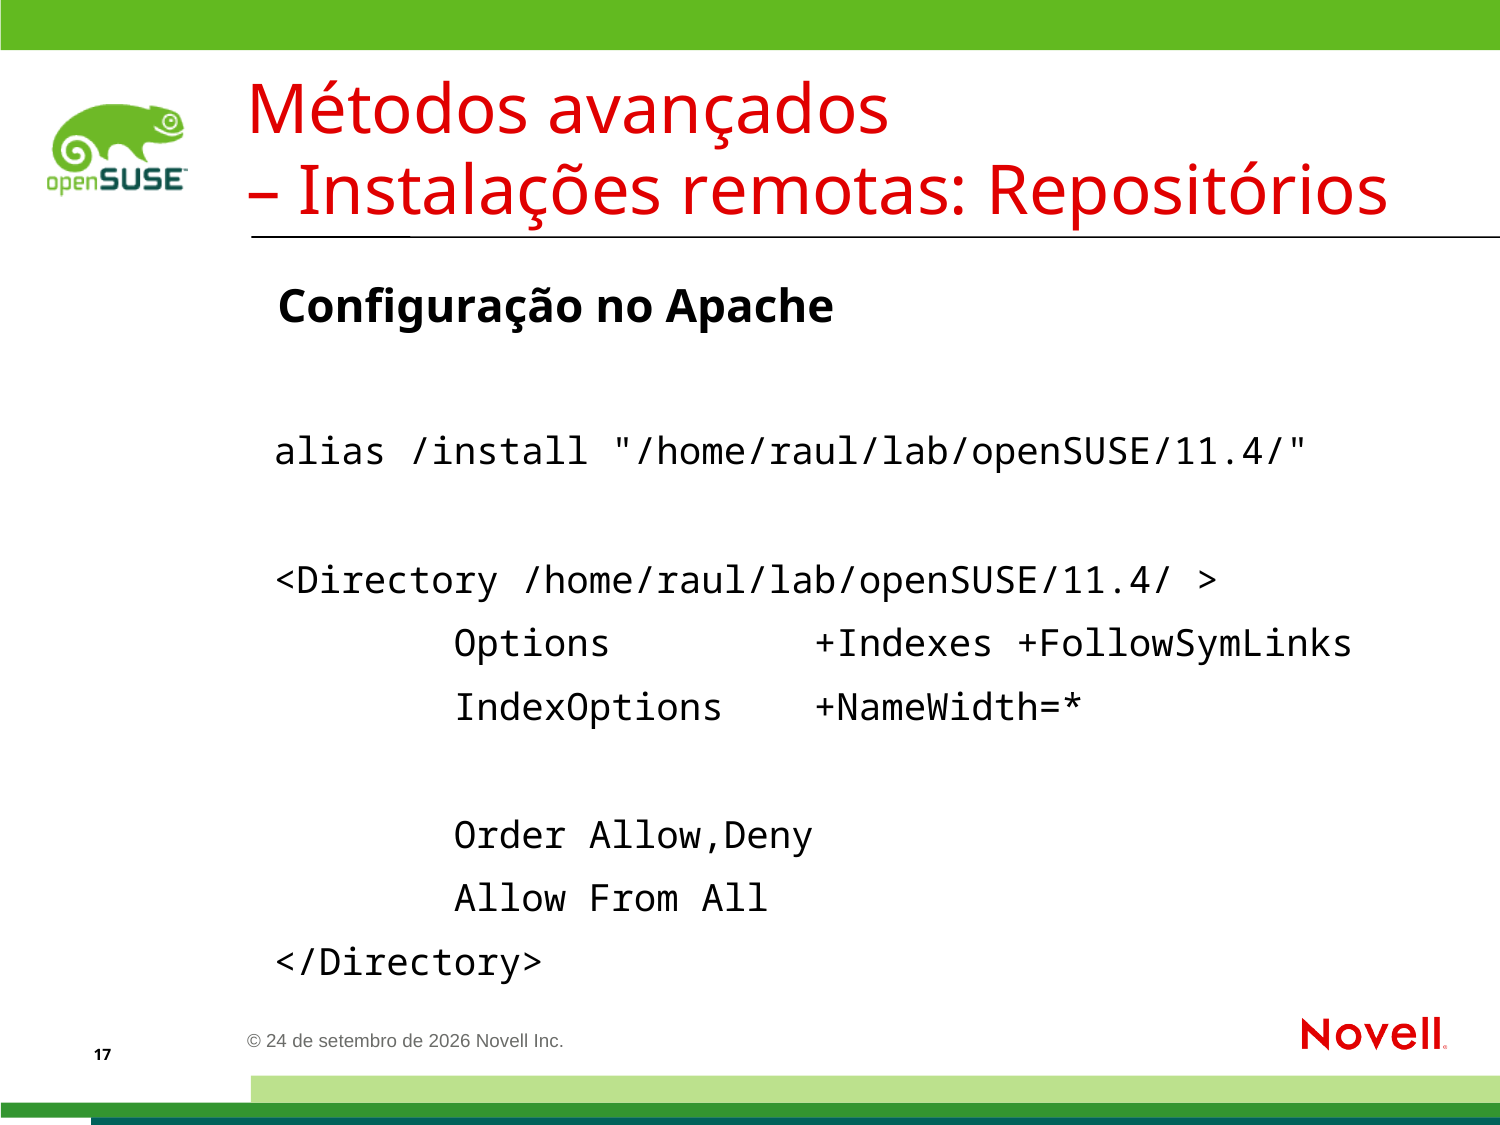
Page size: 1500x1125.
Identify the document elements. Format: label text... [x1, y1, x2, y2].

picture [1295, 1026, 1453, 1056]
title Métodos avançados – Instalações remotas: Repositórios [246, 60, 1409, 239]
list Configuração no Apache alias /install "/home/raul/lab/openSUSE/11.4/" <Directory /home/raul/lab/openSUSE/11.4/ > Options +Indexes +FollowSymLinks IndexOptions +NameWidth=* Order Allow,Deny Allow From All </Directory> [245, 267, 1458, 1026]
picture [47, 104, 188, 197]
